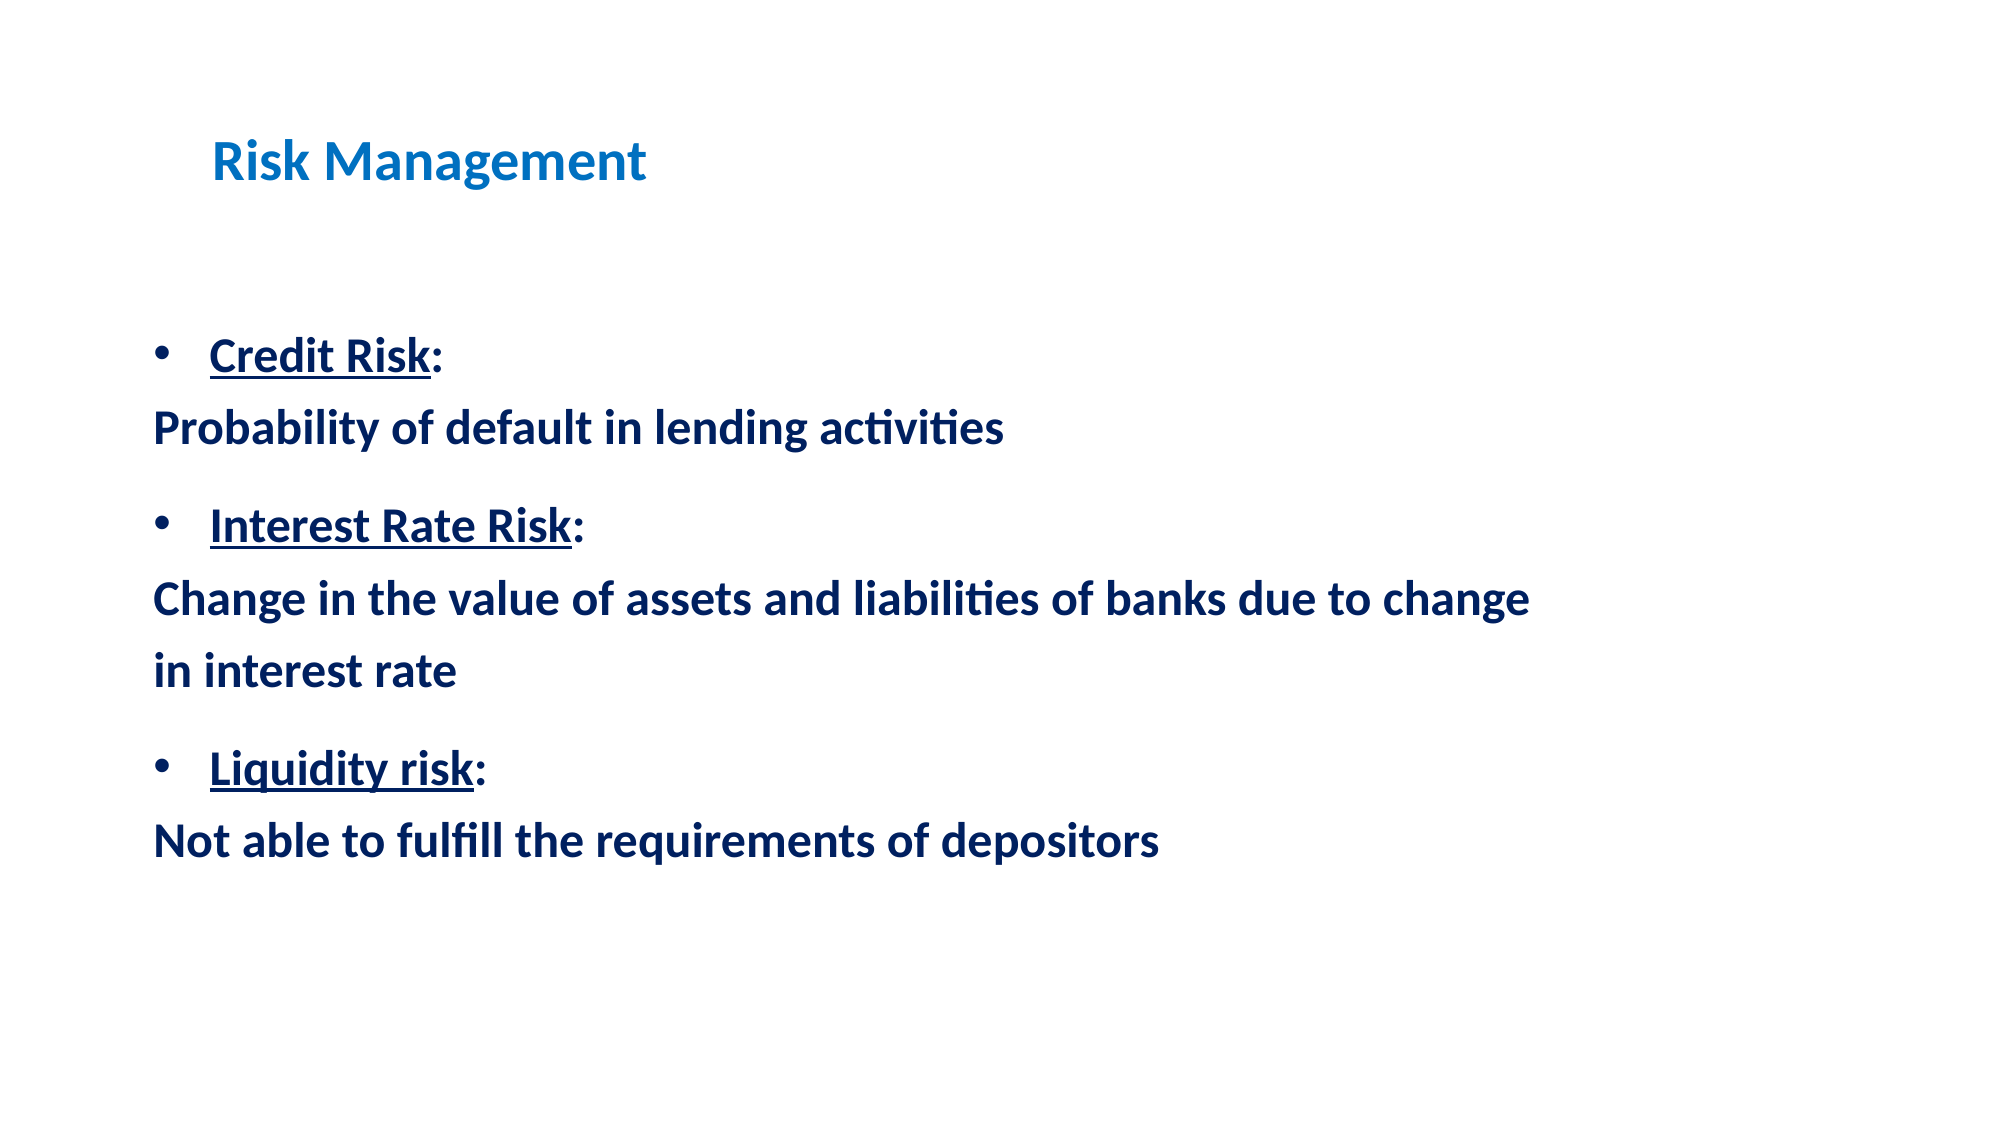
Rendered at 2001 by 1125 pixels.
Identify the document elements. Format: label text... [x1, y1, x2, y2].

text_box Credit Risk: Probability of default in lending activities Interest Rate Risk: Change in the value of assets and liabilities of banks due to change in interest rate Liquidity risk: Not able to fulfill the requirements of depositors [138, 315, 1591, 1125]
text_box Risk Management [197, 114, 1724, 200]
